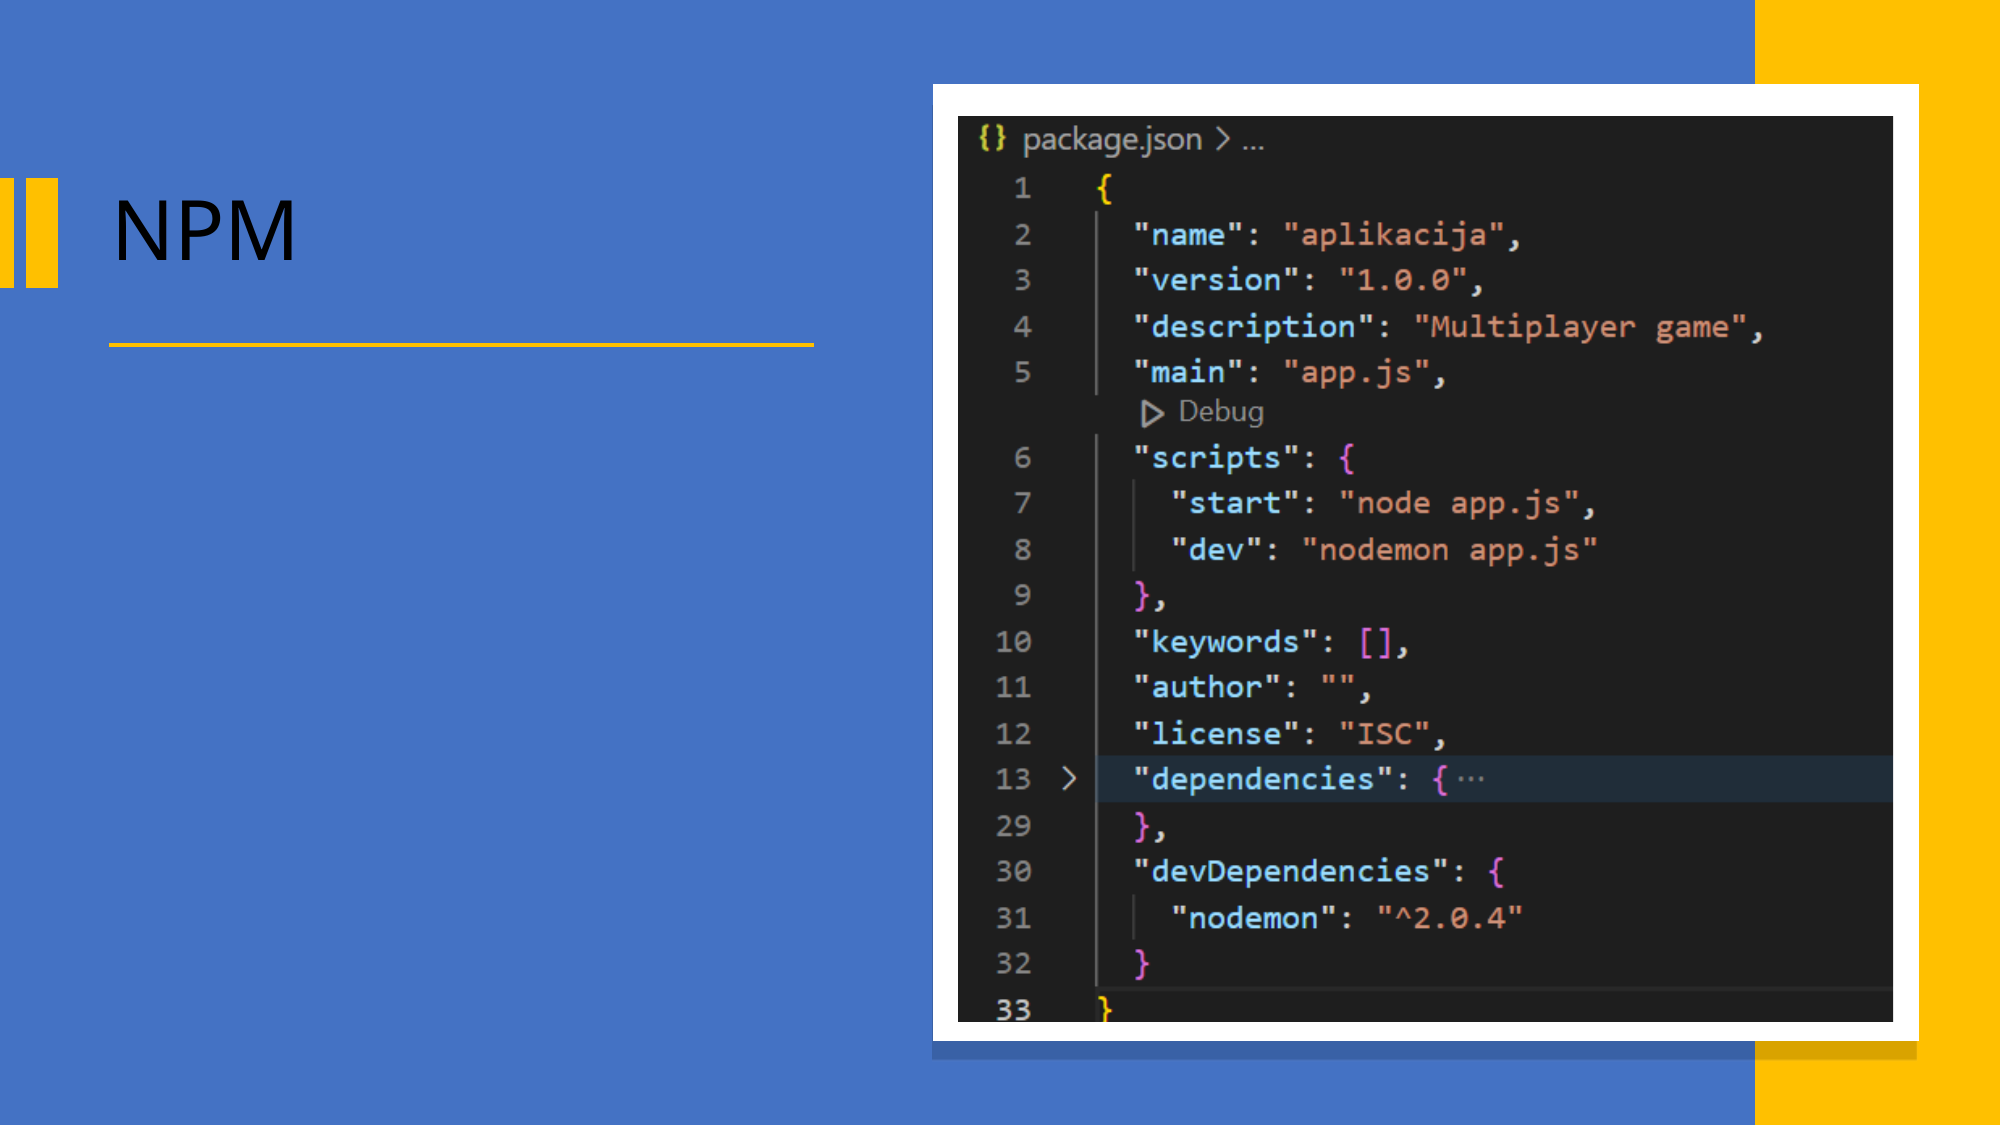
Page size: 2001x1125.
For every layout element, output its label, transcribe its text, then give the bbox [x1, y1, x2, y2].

picture [958, 116, 1894, 1022]
text_box [0, 0, 2000, 1125]
title NPM [96, 140, 845, 326]
